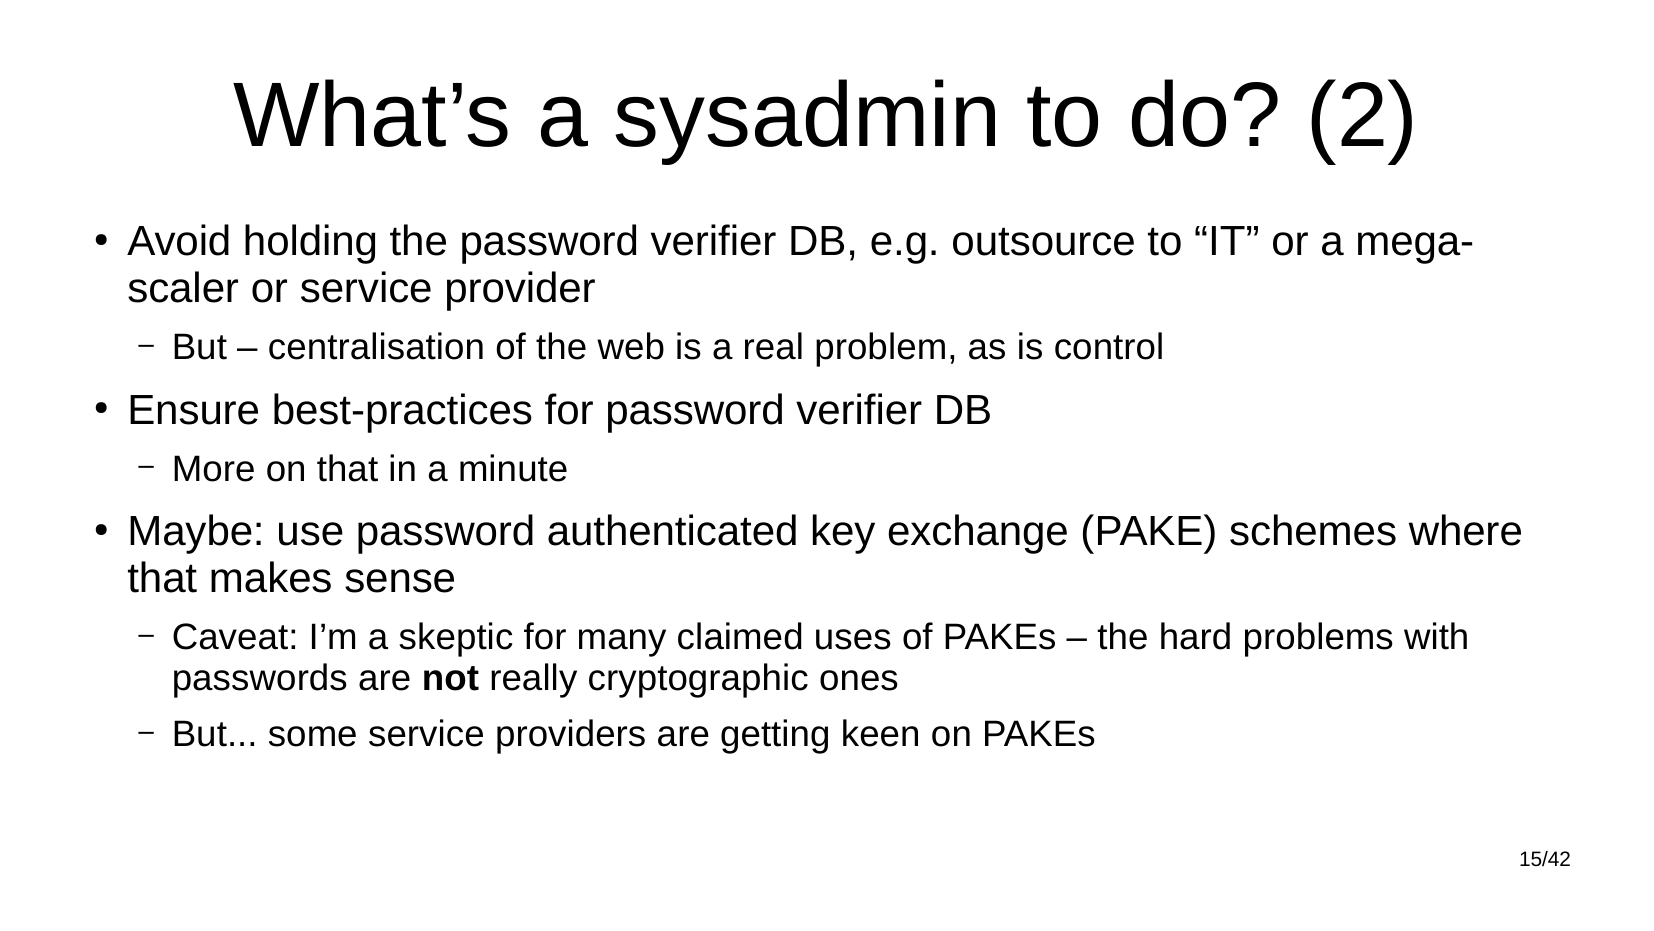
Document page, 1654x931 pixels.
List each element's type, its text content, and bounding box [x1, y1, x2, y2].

title What’s a sysadmin to do? (2) [82, 37, 1571, 193]
list Avoid holding the password verifier DB, e.g. outsource to “IT” or a mega-scaler or service provider But – centralisation of the web is a real problem, as is control Ensure best-practices for password verifier DB More on that in a minute Maybe: use password authenticated key exchange (PAKE) schemes where that makes sense Caveat: I’m a skeptic for many claimed uses of PAKEs – the hard problems with passwords are not really cryptographic ones But... some service providers are getting keen on PAKEs [82, 217, 1571, 758]
